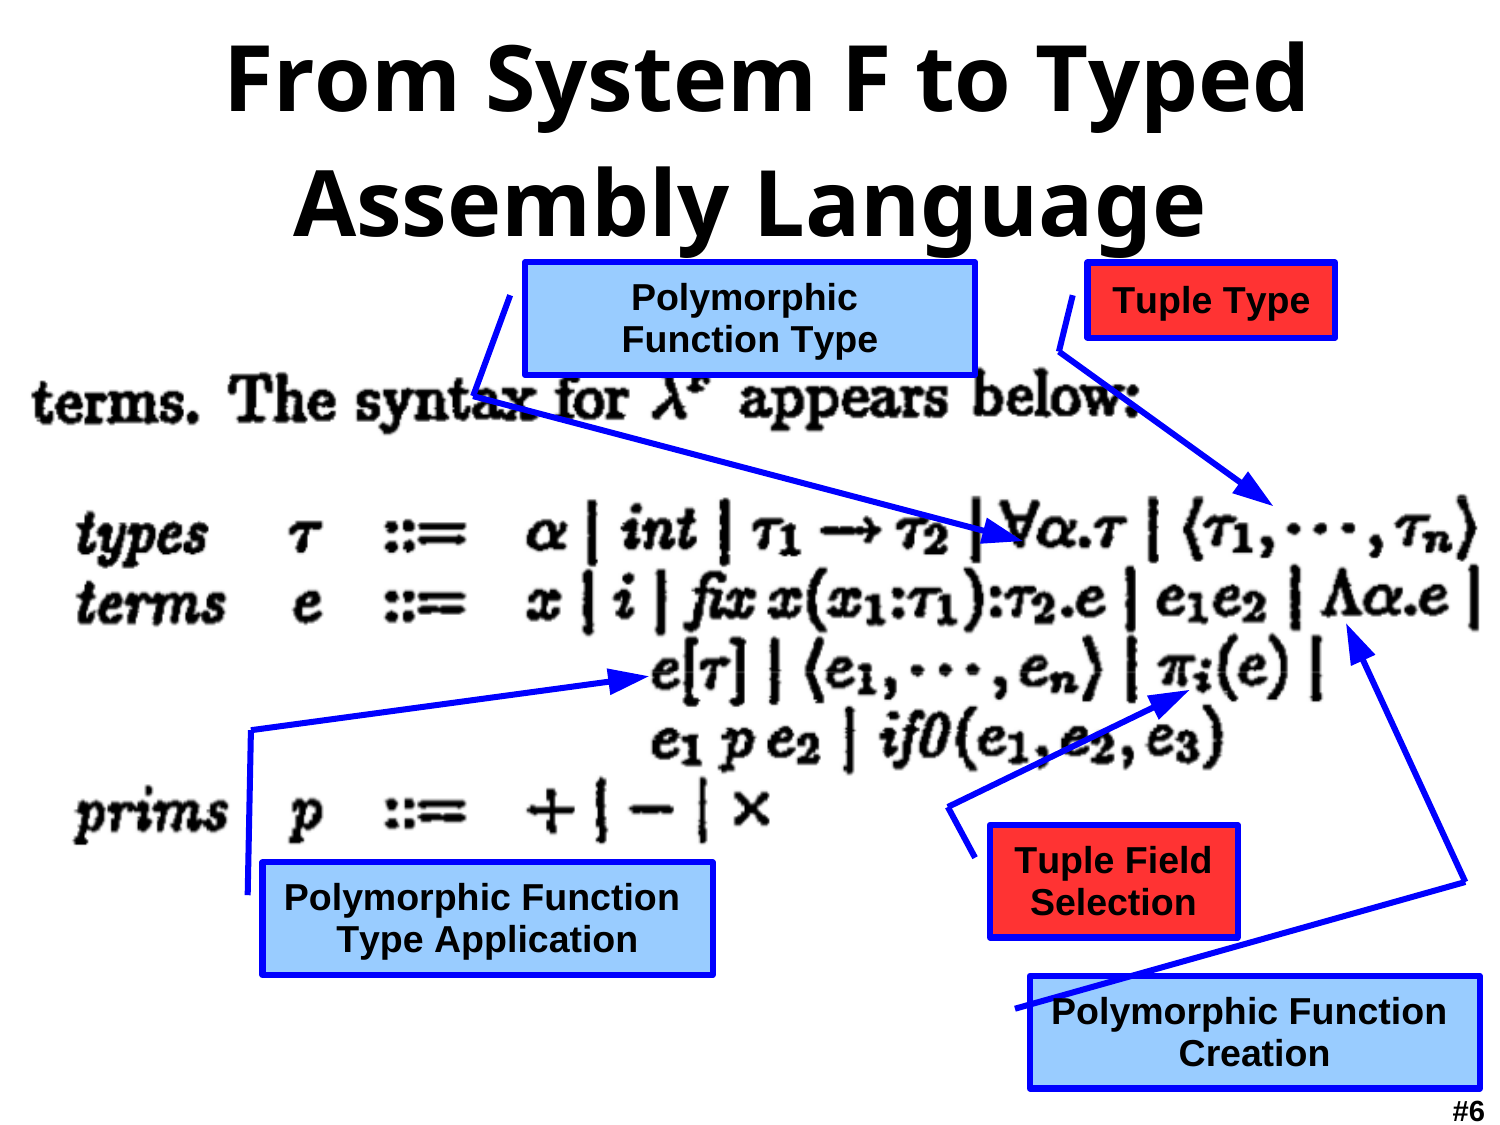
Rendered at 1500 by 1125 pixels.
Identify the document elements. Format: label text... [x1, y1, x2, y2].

text_box Polymorphic Function Type Application [263, 862, 713, 975]
title From System F to Typed Assembly Language [24, 32, 1476, 246]
text_box Tuple Field Selection [990, 825, 1238, 938]
text_box Polymorphic Function Creation [1014, 623, 1480, 1089]
picture [0, 337, 1500, 901]
text_box Polymorphic Function Type [525, 262, 975, 375]
text_box Tuple Type [1088, 262, 1335, 338]
